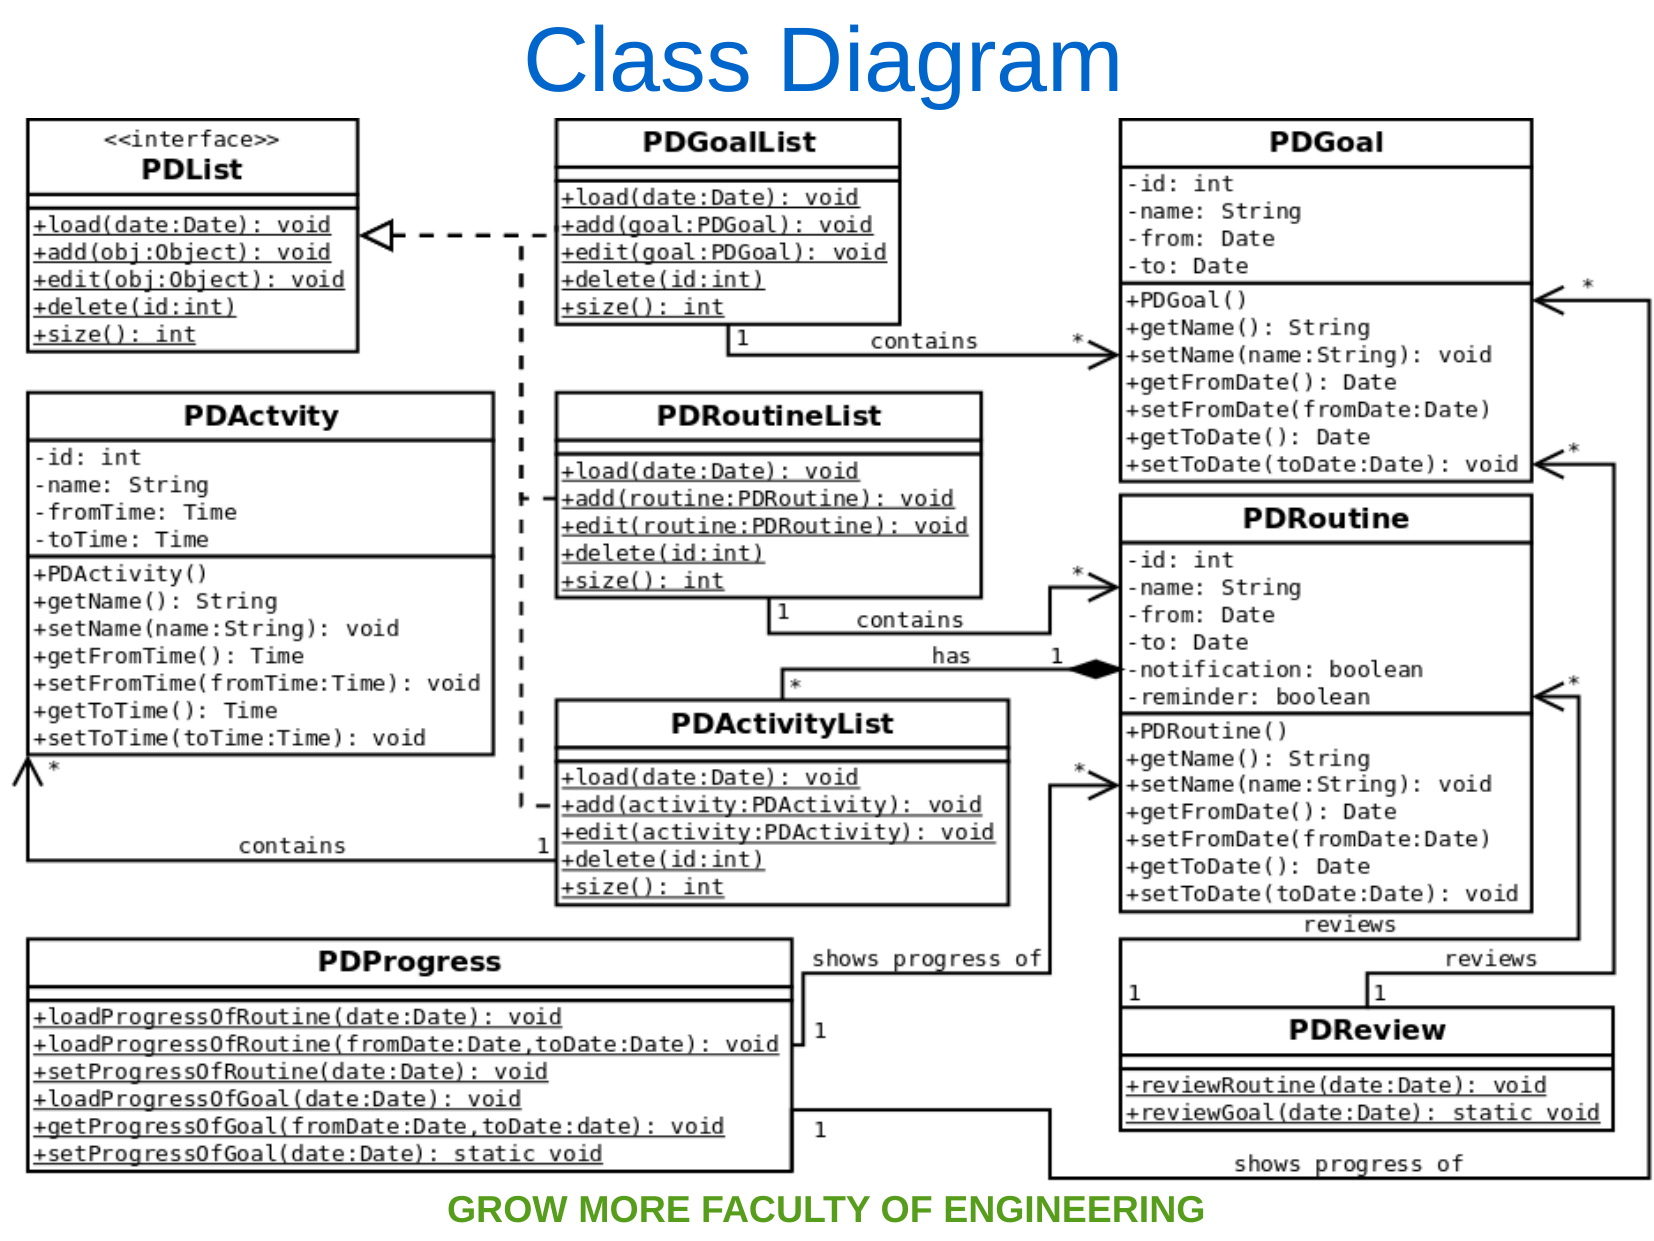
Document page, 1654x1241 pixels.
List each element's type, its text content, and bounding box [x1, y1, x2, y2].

title Class Diagram [80, 1, 1569, 118]
picture [0, 118, 1654, 1182]
